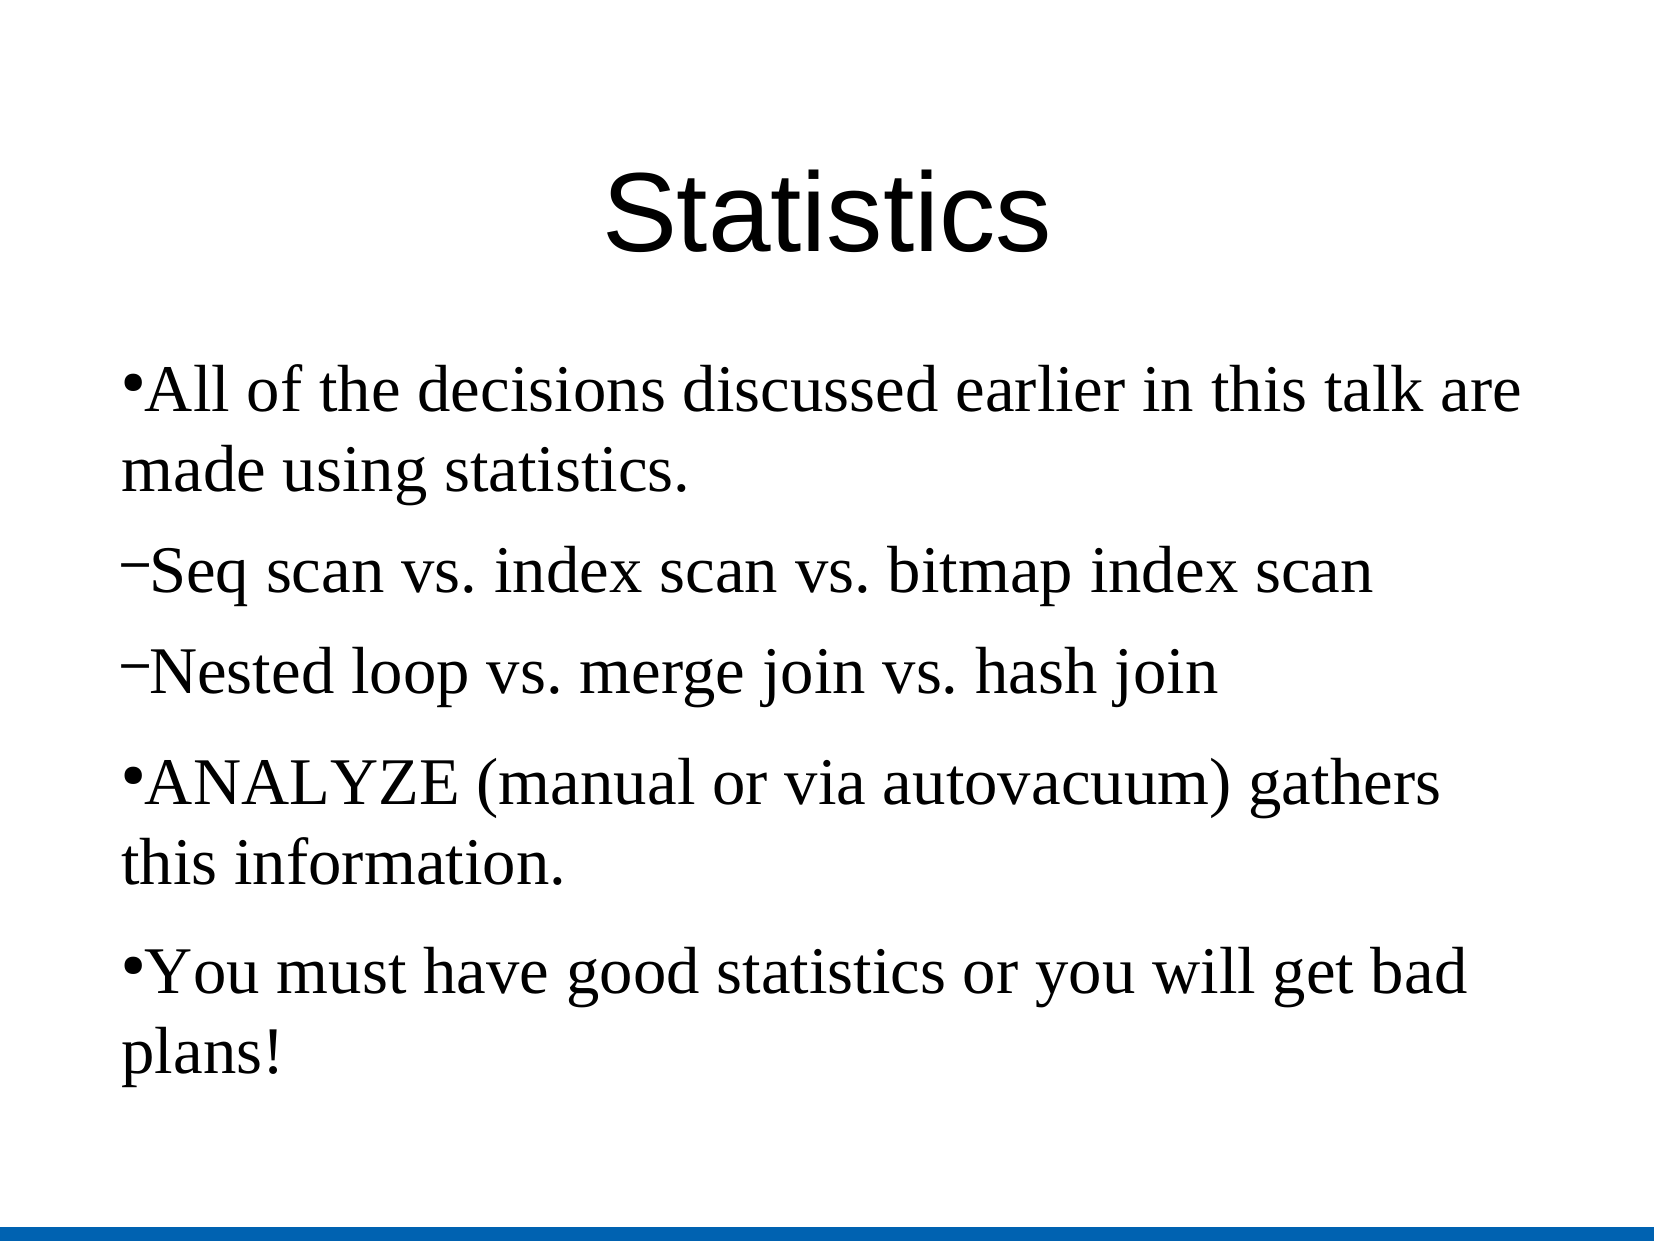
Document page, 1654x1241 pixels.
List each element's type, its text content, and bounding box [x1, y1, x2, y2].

list All of the decisions discussed earlier in this talk are made using statistics. Seq scan vs. index scan vs. bitmap index scan Nested loop vs. merge join vs. hash join ANALYZE (manual or via autovacuum) gathers this information. You must have good statistics or you will get bad plans! [121, 344, 1533, 1127]
title Statistics [121, 102, 1533, 311]
